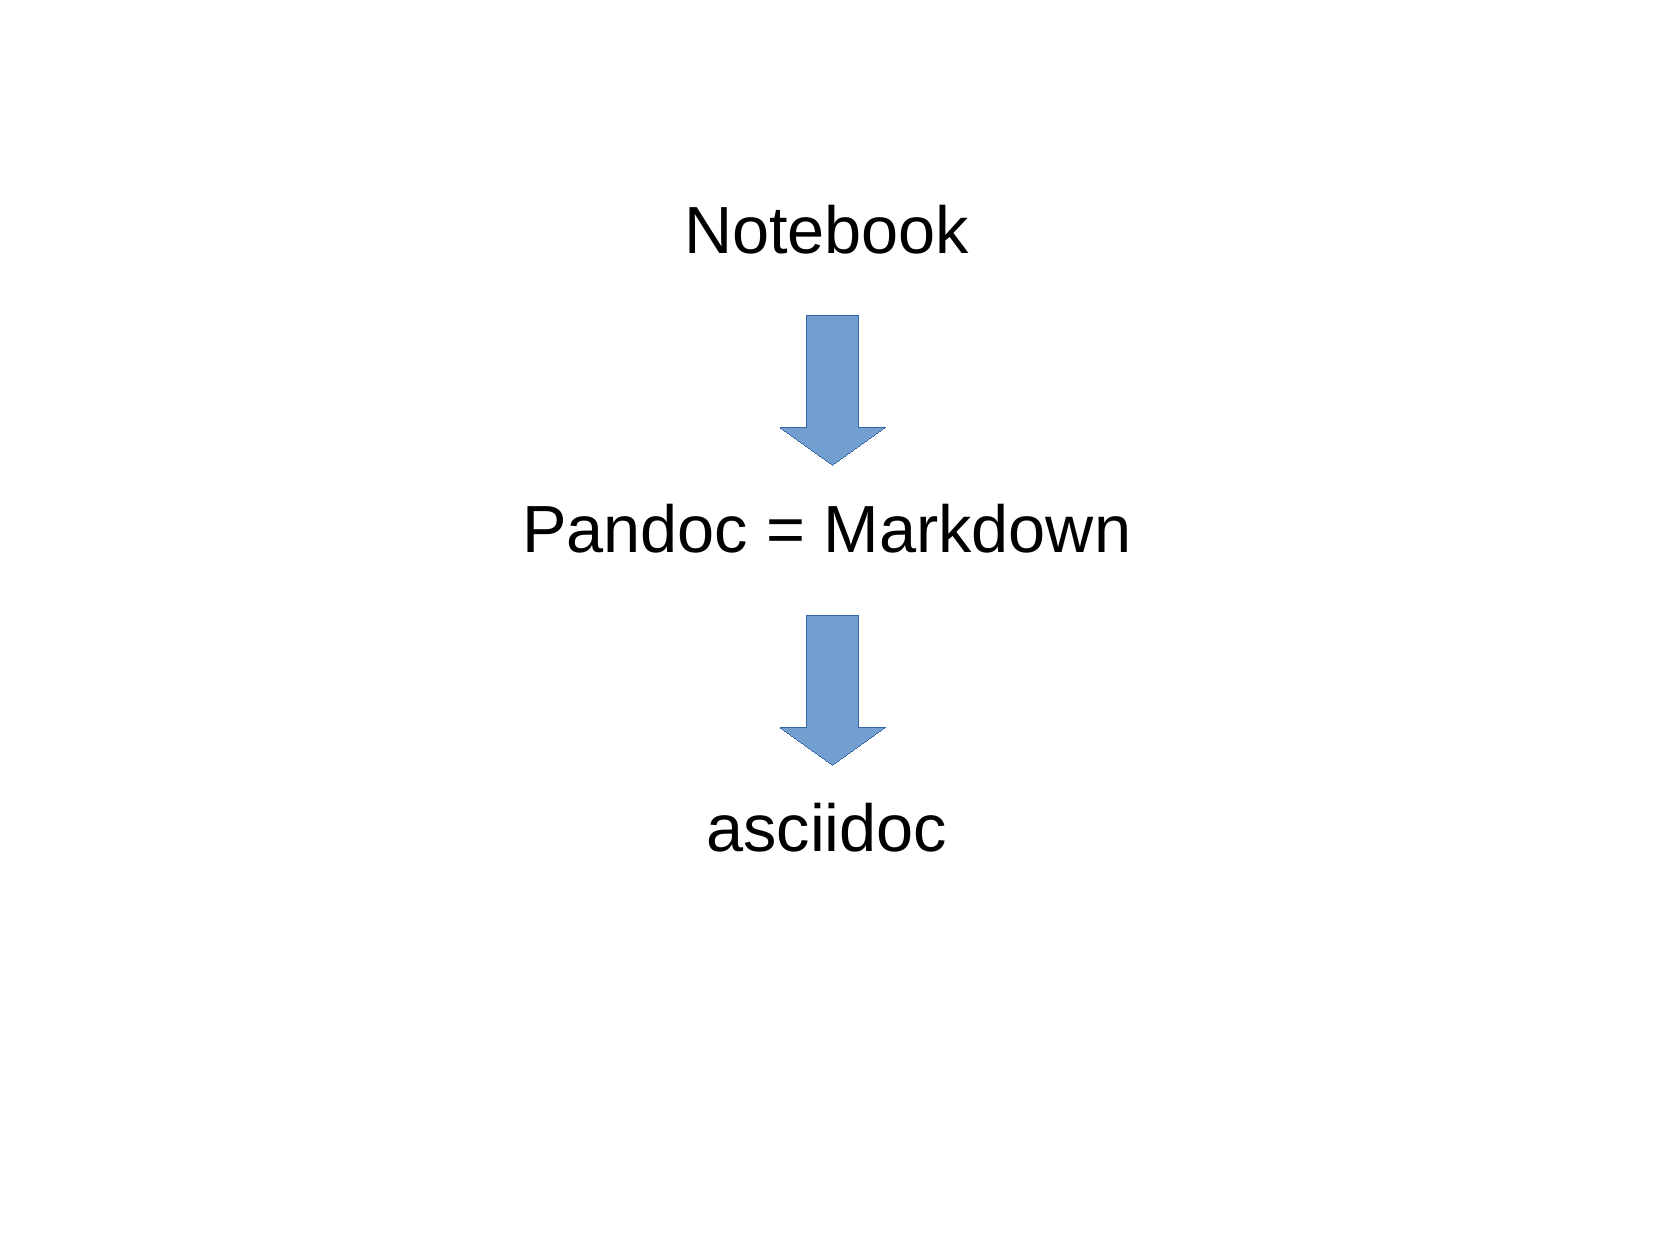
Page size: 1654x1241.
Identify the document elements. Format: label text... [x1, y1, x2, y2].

text_box [780, 315, 886, 466]
text_box [780, 615, 886, 766]
subtitle Notebook Pandoc = Markdown asciidoc [82, 49, 1571, 1010]
